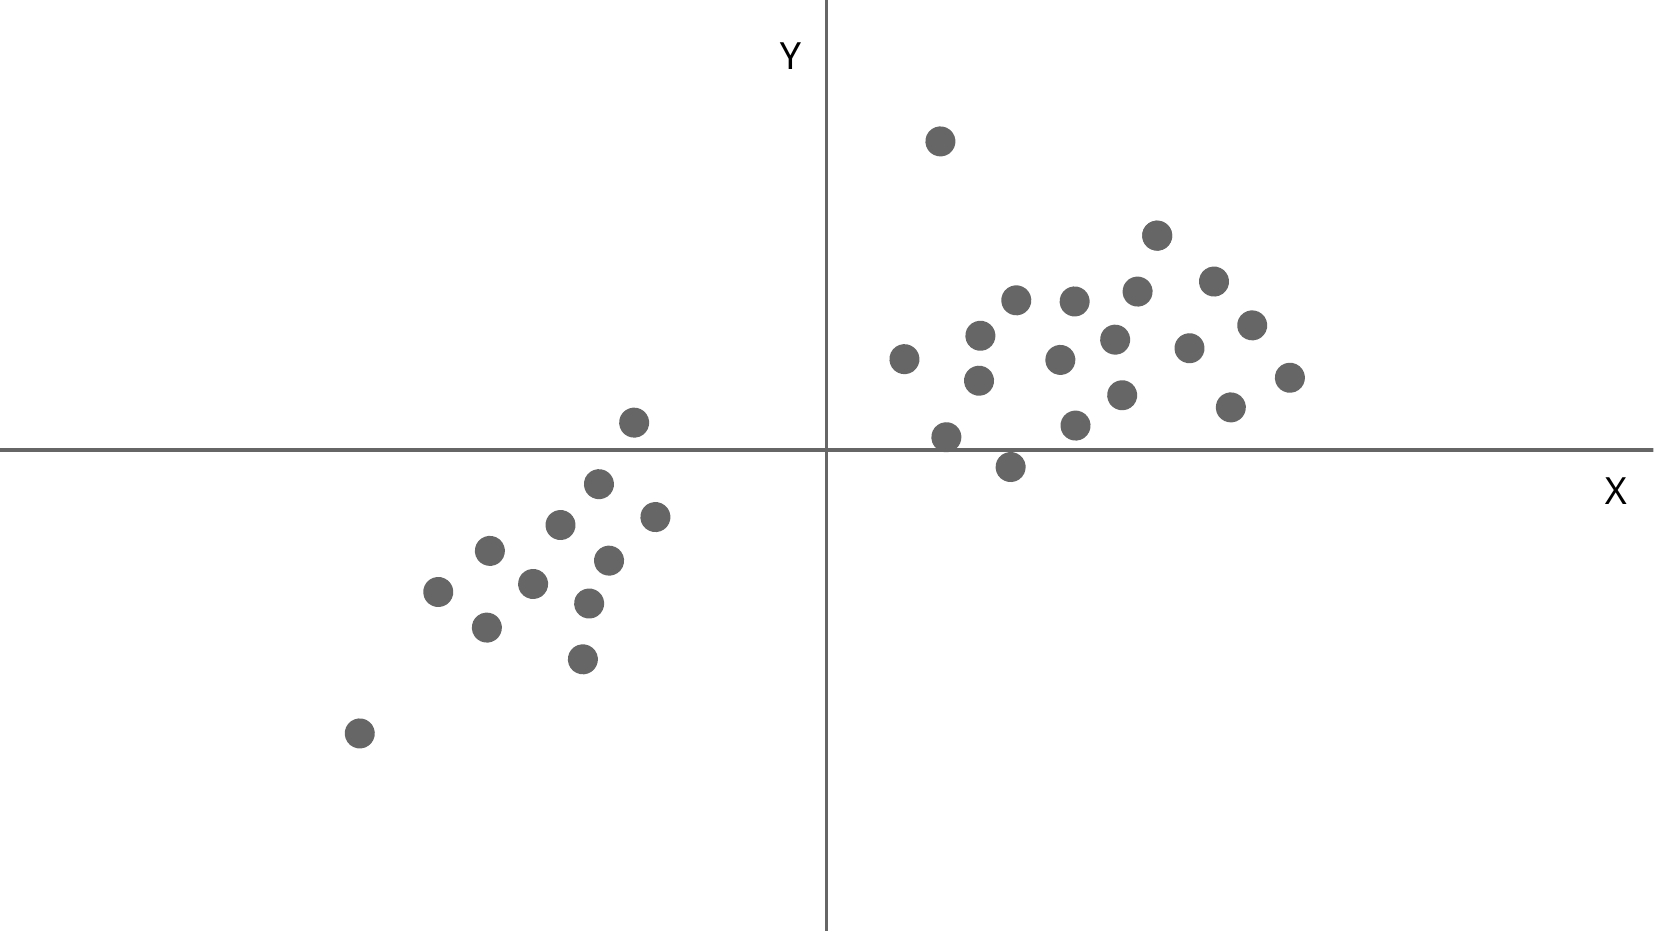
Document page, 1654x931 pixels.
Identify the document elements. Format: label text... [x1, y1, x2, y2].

text_box [574, 588, 605, 619]
text_box [423, 577, 454, 607]
text_box [1107, 380, 1138, 411]
text_box [1237, 310, 1268, 341]
text_box [594, 545, 625, 576]
text_box [344, 718, 375, 749]
text_box [965, 320, 996, 351]
text_box [567, 644, 598, 675]
text_box [1045, 344, 1076, 375]
text_box [889, 344, 920, 375]
text_box [1059, 286, 1090, 317]
text_box [1122, 276, 1153, 307]
text_box [925, 126, 956, 157]
text_box [1274, 362, 1305, 393]
text_box [619, 407, 650, 438]
text_box [1060, 410, 1091, 441]
text_box [1215, 392, 1246, 423]
text_box [640, 502, 671, 533]
text_box [1100, 324, 1131, 355]
text_box [545, 510, 576, 541]
text_box [471, 612, 502, 643]
text_box Y [765, 22, 826, 76]
text_box [931, 422, 962, 453]
text_box [995, 452, 1026, 483]
text_box [1199, 266, 1229, 297]
text_box [1001, 285, 1032, 316]
text_box [1174, 333, 1205, 364]
text_box [474, 535, 505, 566]
text_box X [1590, 457, 1651, 511]
text_box [1142, 220, 1173, 251]
text_box [518, 568, 549, 599]
text_box [583, 469, 614, 500]
text_box [964, 365, 995, 396]
